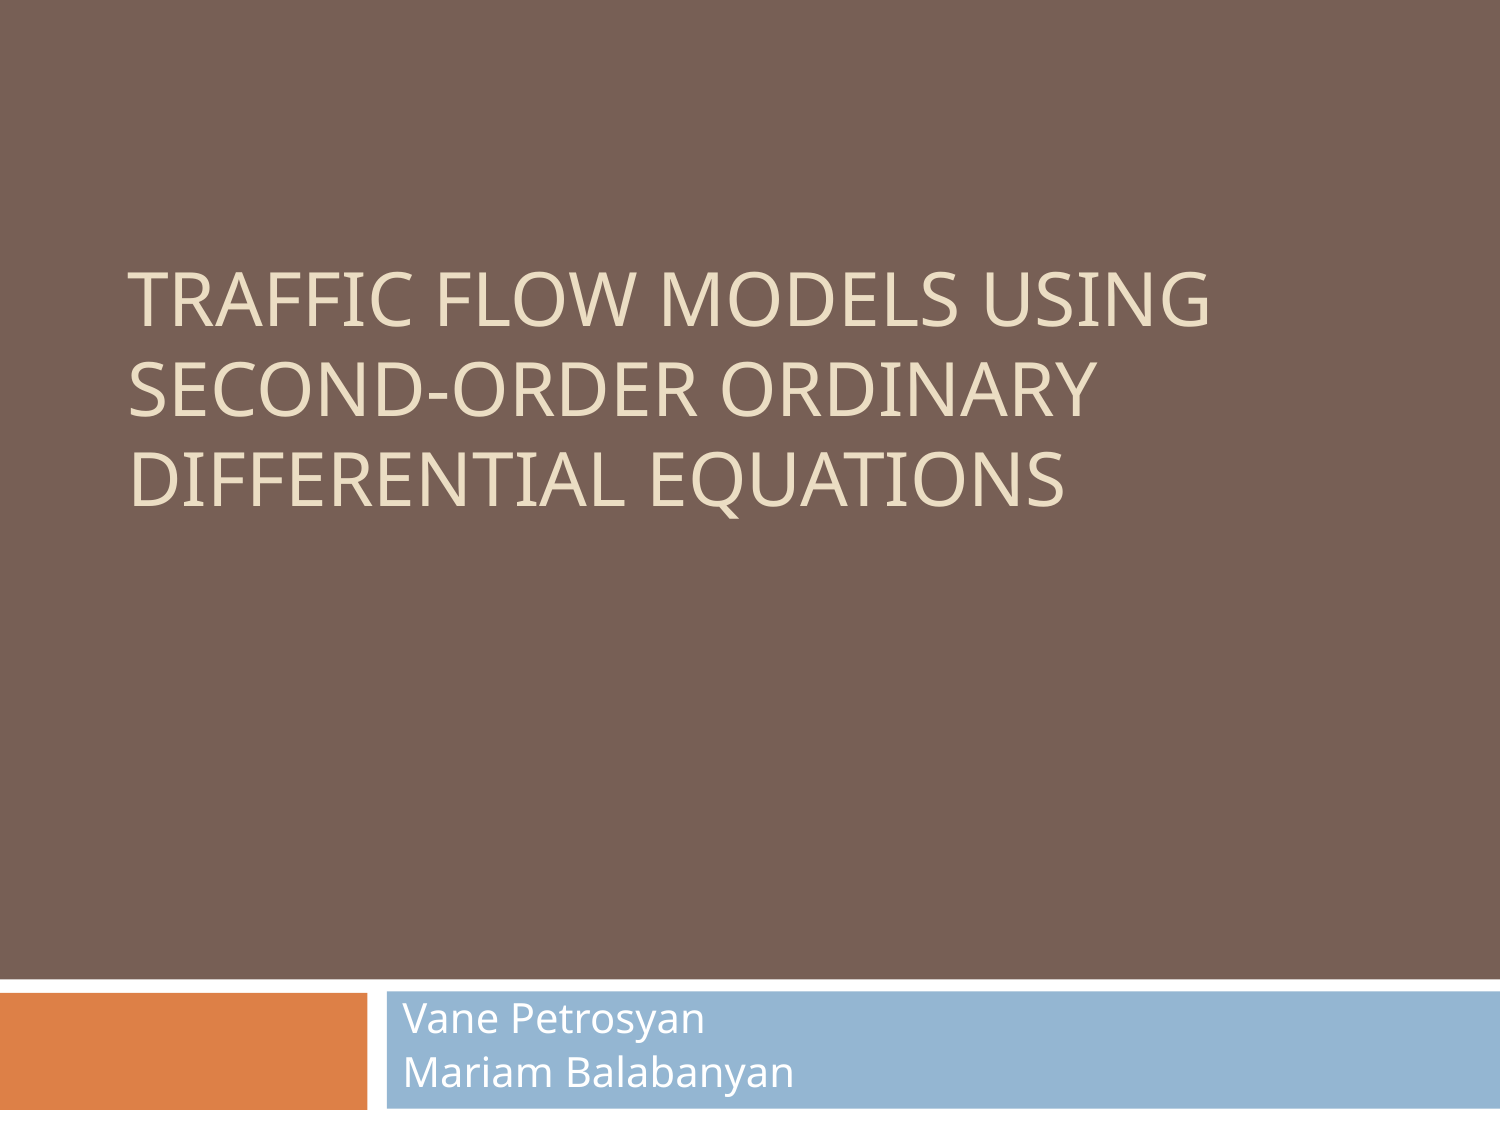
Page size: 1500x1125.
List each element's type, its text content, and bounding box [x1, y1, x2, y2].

subtitle Vane Petrosyan Mariam Balabanyan [387, 992, 1488, 1105]
title TRAFFIC FLOW MODELS USING SECOND-ORDER ORDINARY DIFFERENTIAL EQUATIONS [112, 287, 1388, 529]
